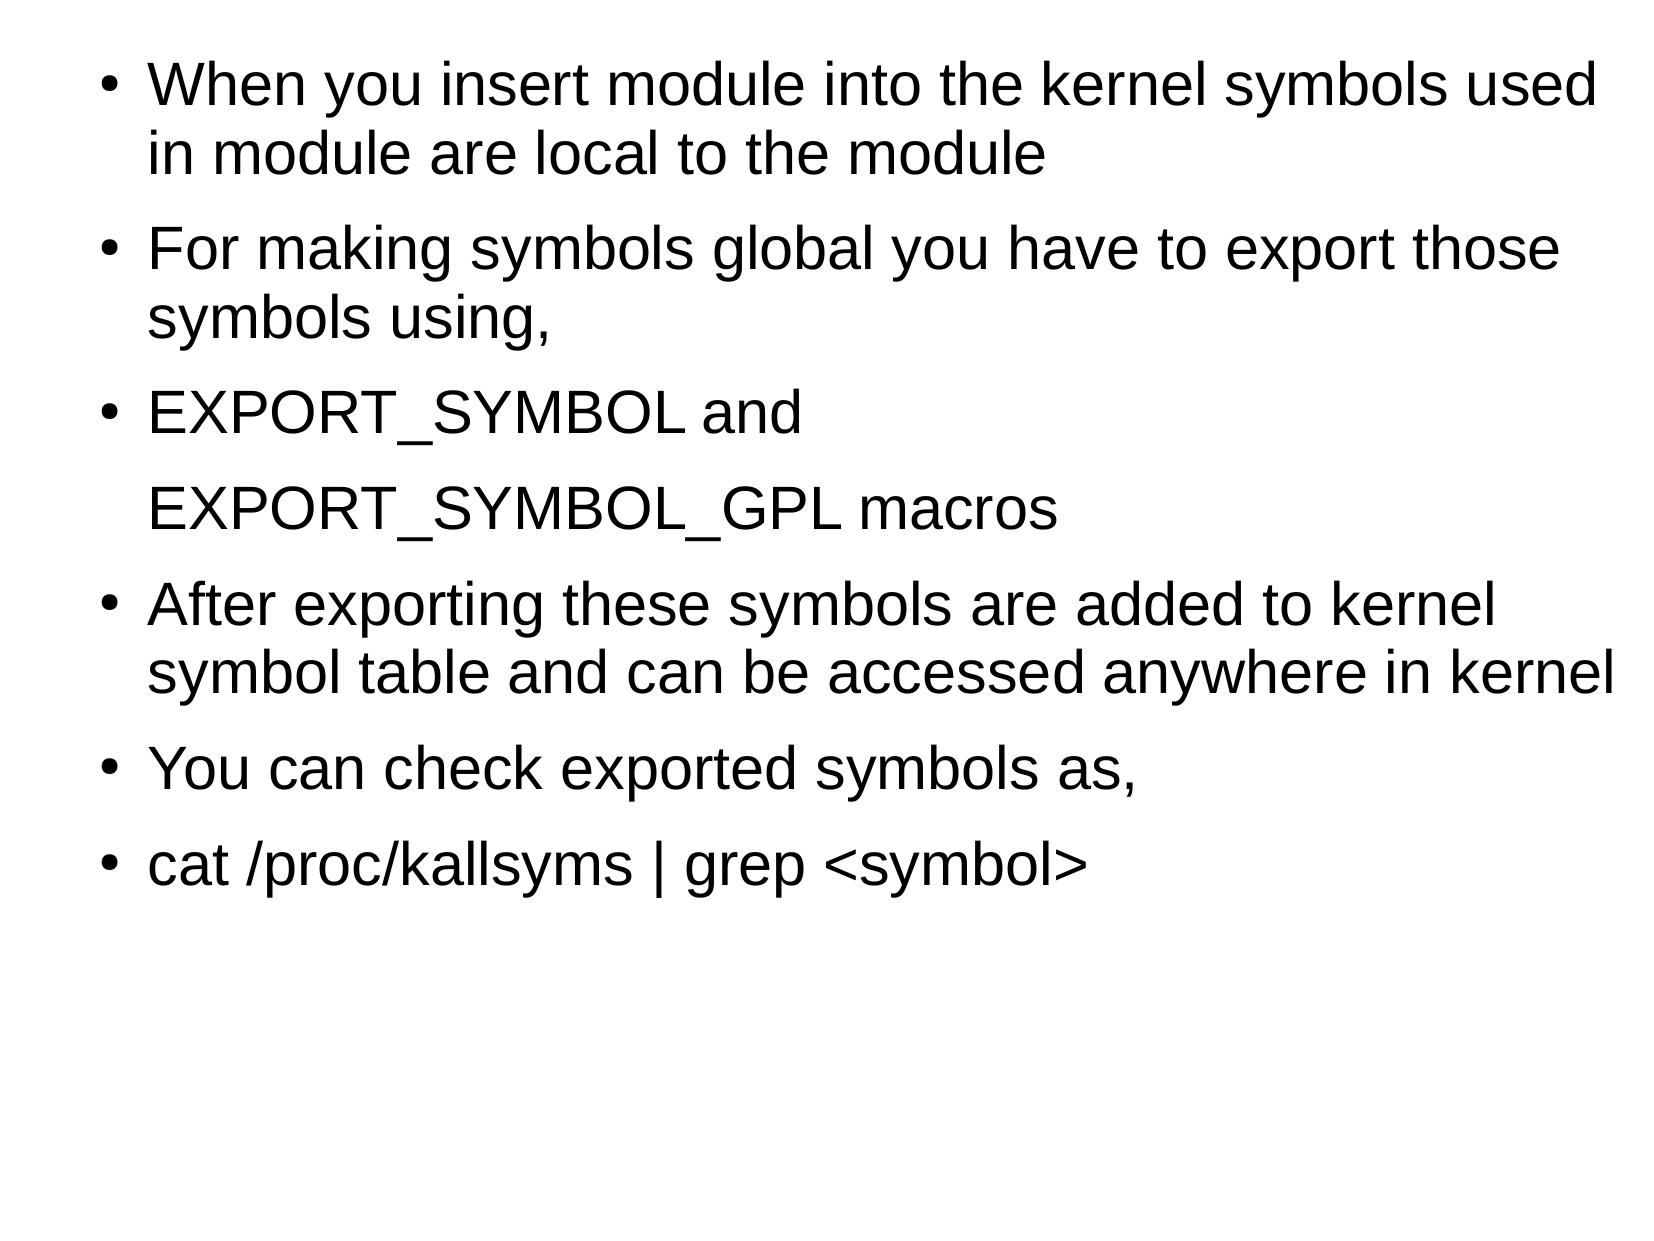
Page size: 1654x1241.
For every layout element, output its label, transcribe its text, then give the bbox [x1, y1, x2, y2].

list When you insert module into the kernel symbols used in module are local to the module For making symbols global you have to export those symbols using, EXPORT_SYMBOL and EXPORT_SYMBOL_GPL macros After exporting these symbols are added to kernel symbol table and can be accessed anywhere in kernel You can check exported symbols as, cat /proc/kallsyms | grep <symbol> [82, 50, 1621, 976]
